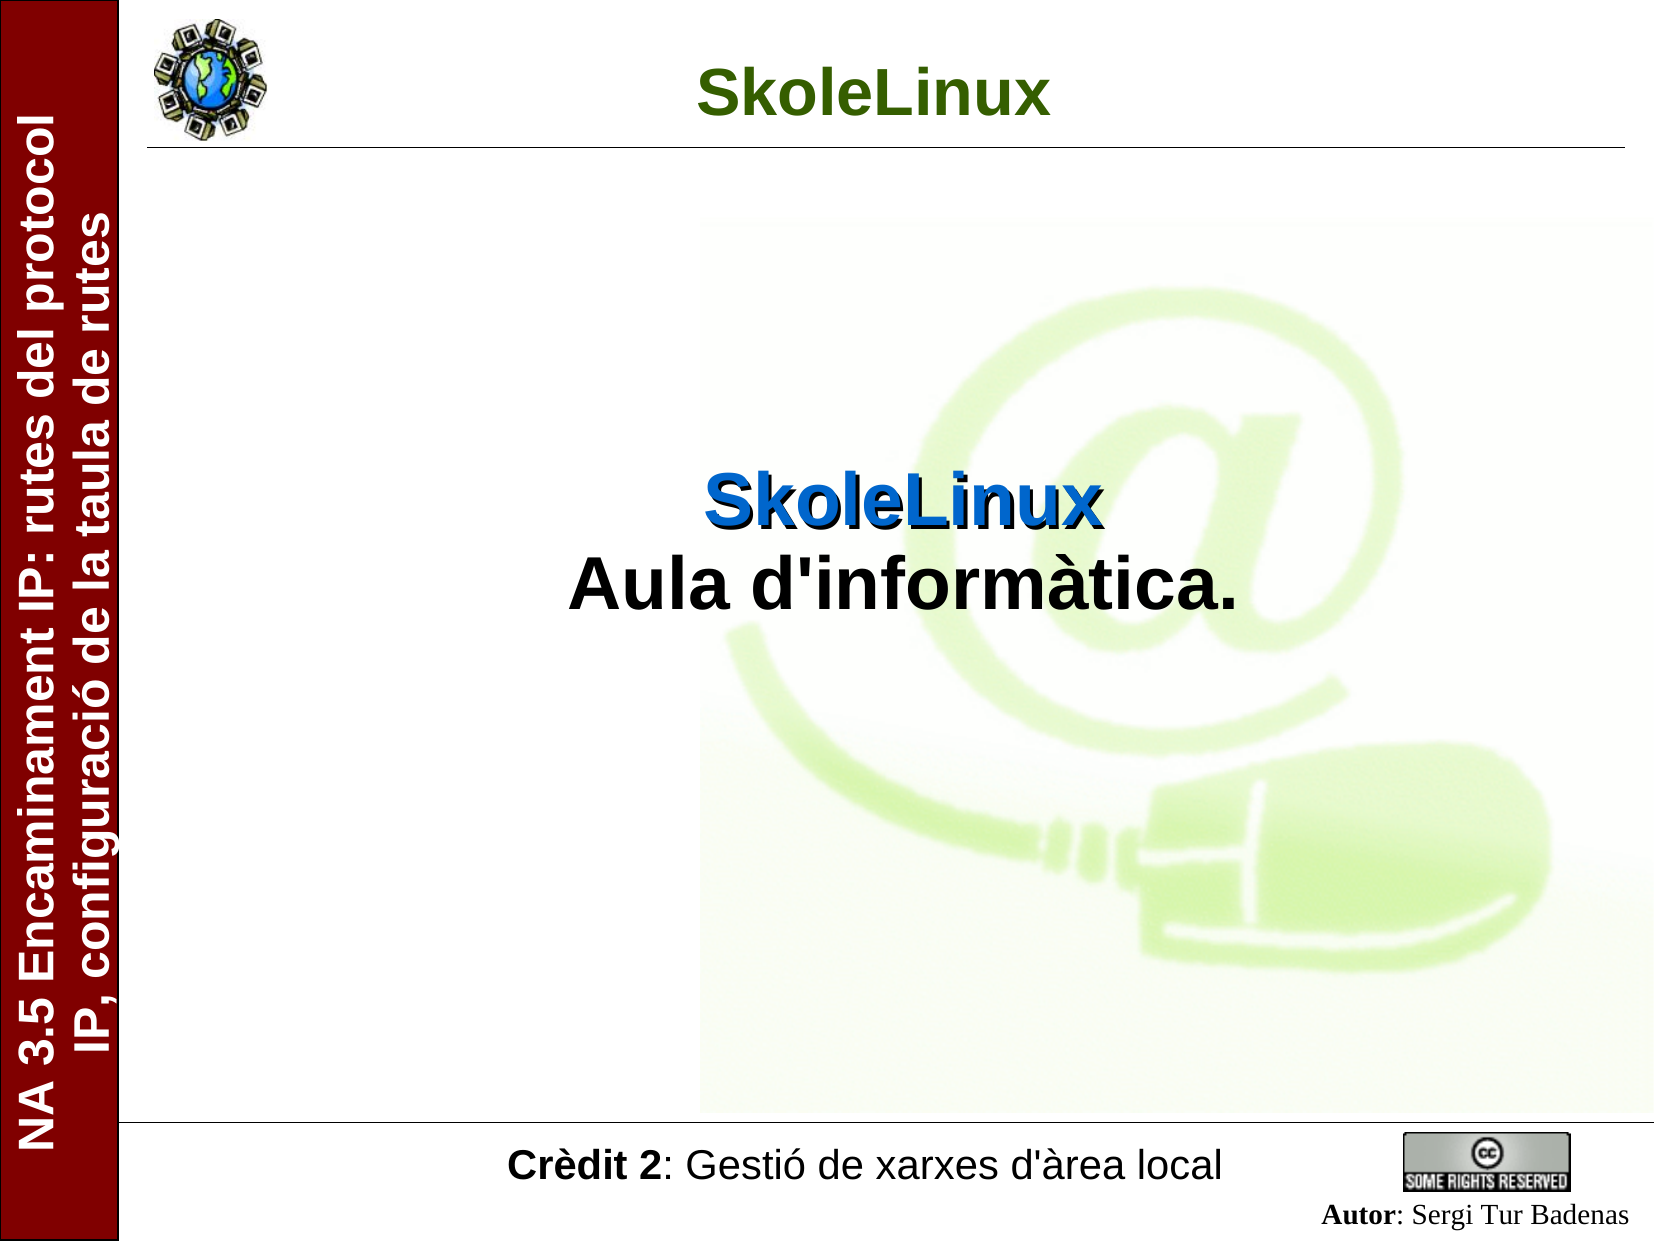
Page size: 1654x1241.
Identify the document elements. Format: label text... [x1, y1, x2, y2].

title SkoleLinux [129, 43, 1619, 142]
picture [1403, 1132, 1571, 1192]
picture [700, 217, 1654, 1113]
picture [154, 19, 268, 43]
subtitle SkoleLinux Aula d'informàtica. [141, 242, 1630, 1093]
